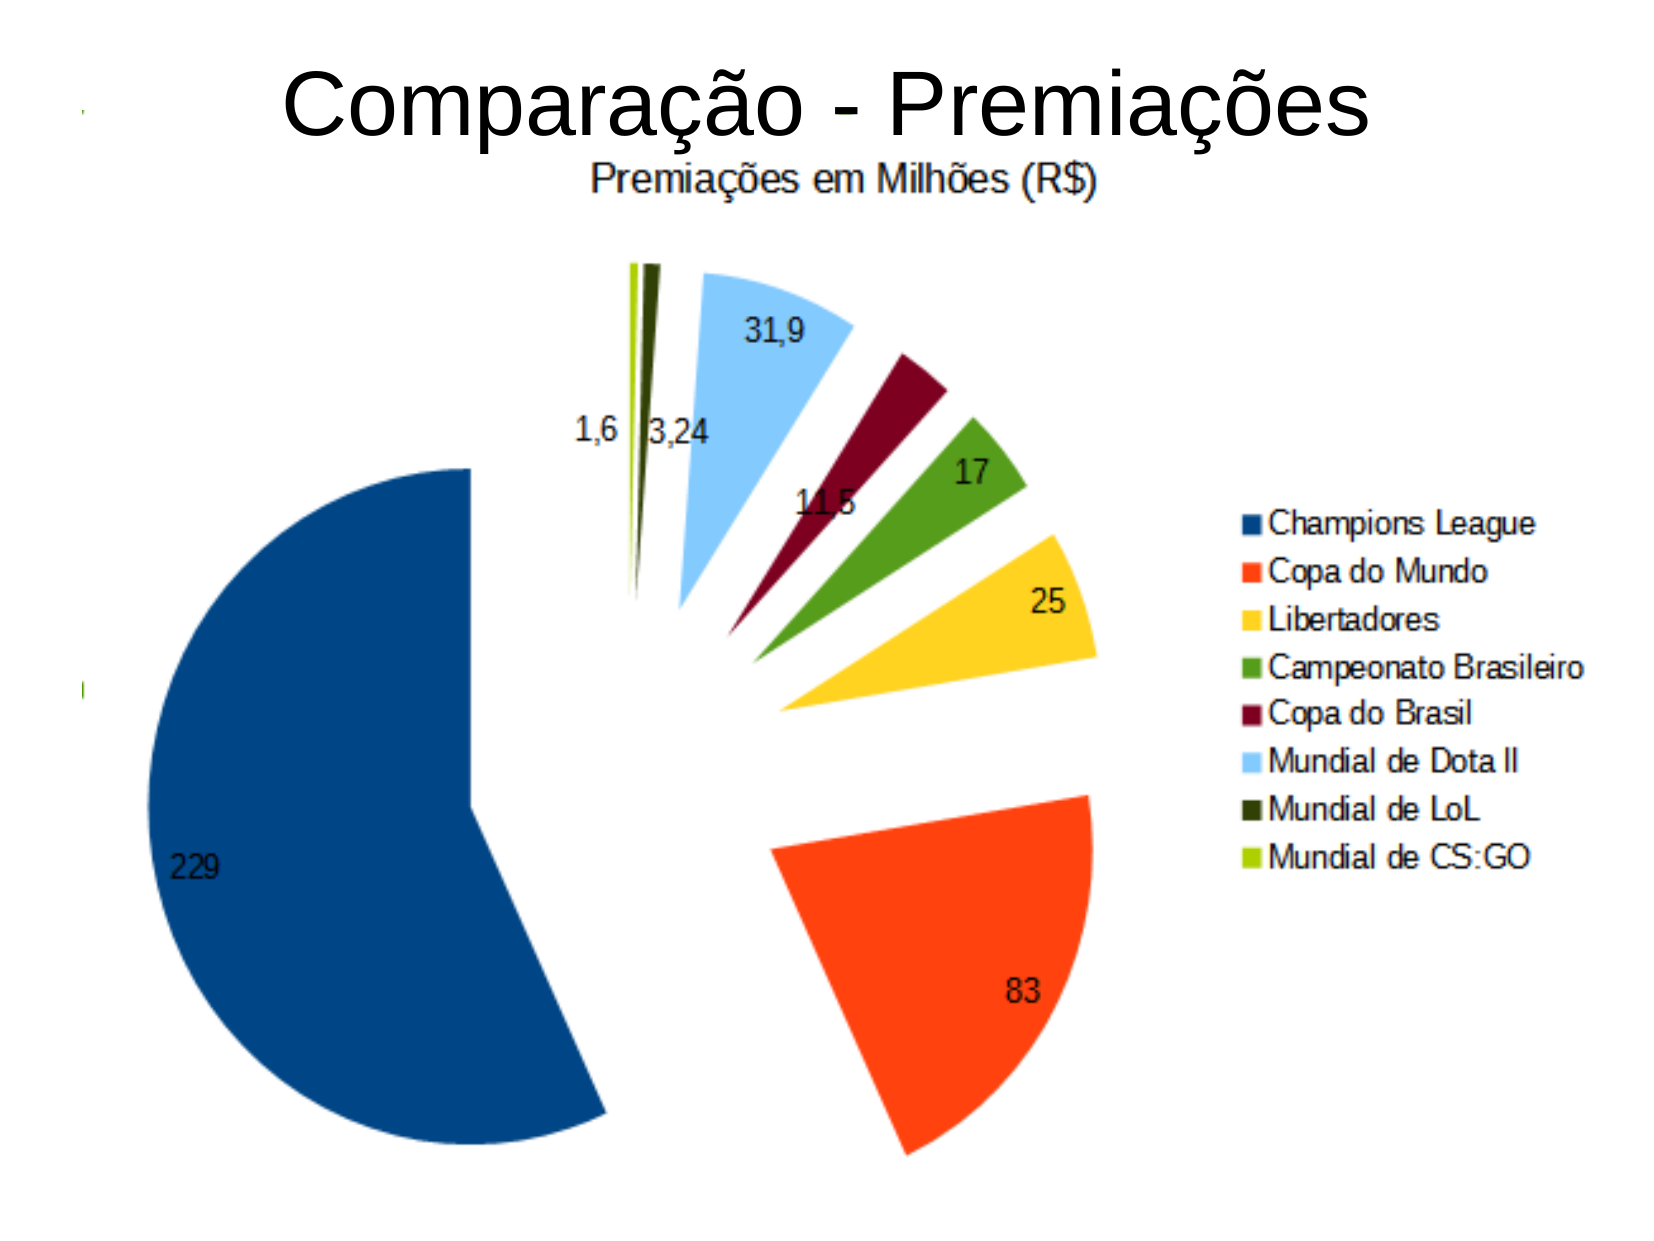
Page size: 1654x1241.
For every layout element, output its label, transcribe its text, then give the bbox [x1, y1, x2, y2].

title Comparação - Premiações [82, 0, 1571, 208]
picture [82, 110, 1595, 1206]
